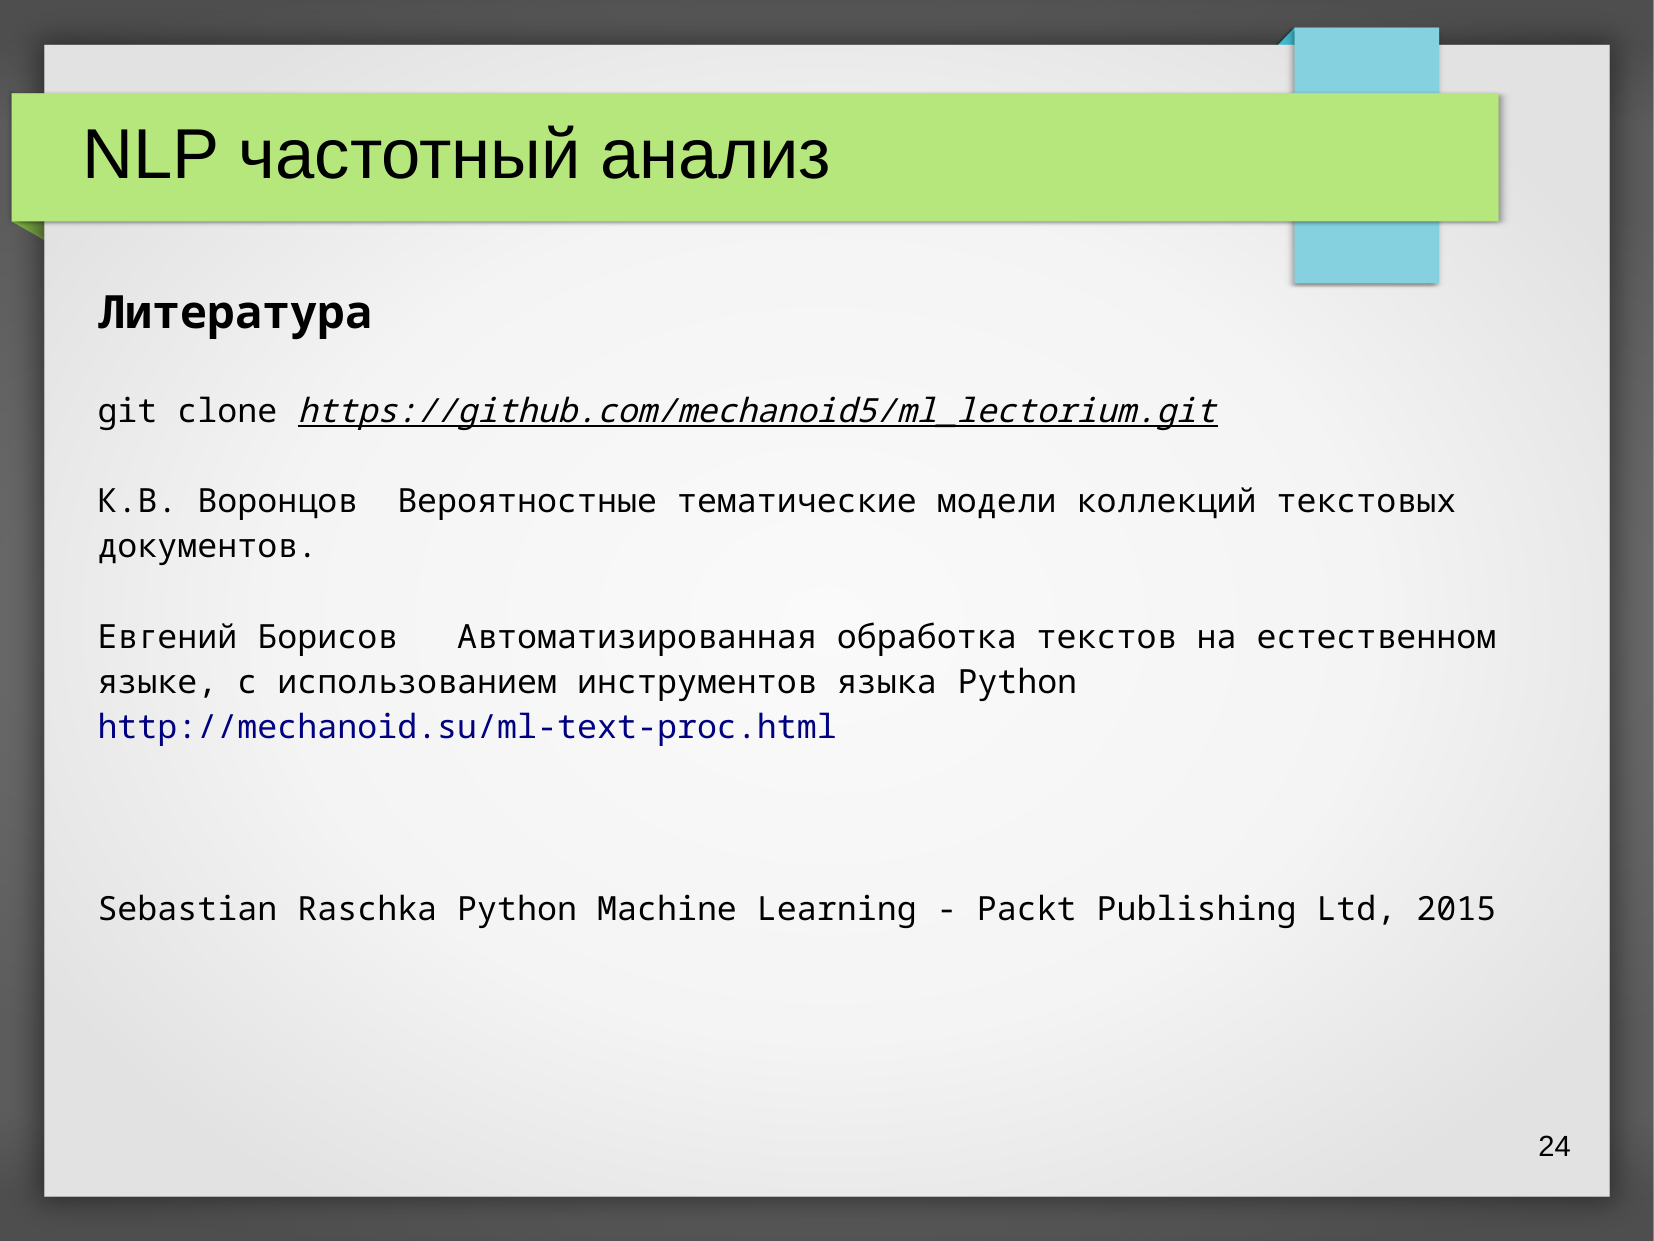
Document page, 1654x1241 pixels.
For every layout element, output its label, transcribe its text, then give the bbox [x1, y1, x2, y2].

picture [0, 0, 1654, 1241]
title NLP частотный анализ [82, 113, 1406, 194]
text_box Литература git clone https://github.com/mechanoid5/ml_lectorium.git К.В. Воронцов Вероятностные тематические модели коллекций текстовых документов. Евгений Борисов Автоматизированная обработка текстов на естественном языке, с использованием инструментов языка Python http://mechanoid.su/ml-text-proc.html Sebastian Raschka Python Machine Learning - Packt Publishing Ltd, 2015 [82, 271, 1607, 1072]
